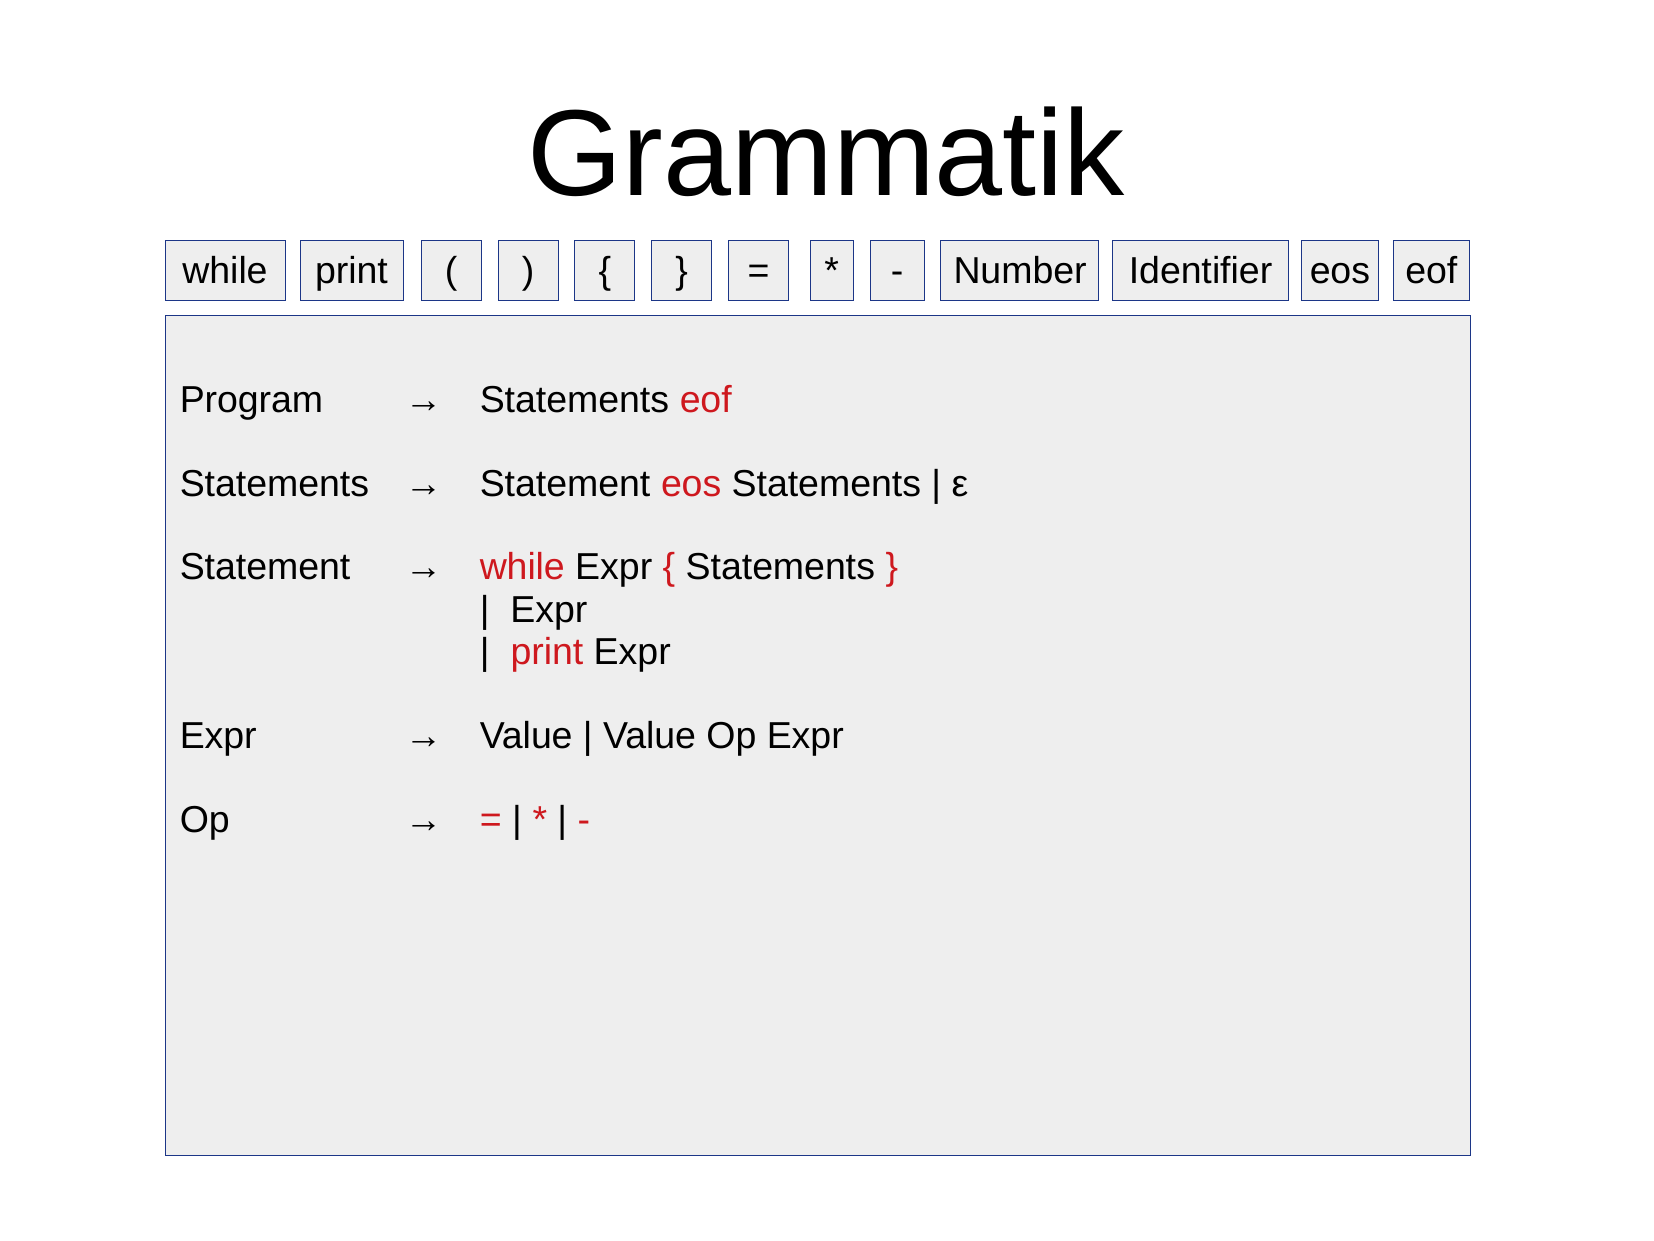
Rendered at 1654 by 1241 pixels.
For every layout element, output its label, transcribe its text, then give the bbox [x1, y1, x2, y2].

text_box ( [421, 240, 482, 301]
text_box = [728, 240, 789, 301]
text_box * [810, 240, 854, 301]
text_box Program → Statements eof Statements → Statement eos Statements | ε Statement → while Expr { Statements } | Expr | print Expr Expr → Value | Value Op Expr Op → = | * | - [165, 315, 1471, 1156]
text_box print [300, 240, 404, 301]
text_box eos [1301, 240, 1379, 301]
text_box eof [1393, 240, 1470, 301]
text_box } [651, 240, 712, 301]
title Grammatik [82, 49, 1571, 257]
text_box ) [498, 240, 559, 301]
text_box - [870, 240, 925, 301]
text_box while [165, 240, 286, 301]
text_box Number [940, 240, 1099, 301]
text_box { [574, 240, 635, 301]
text_box Identifier [1112, 240, 1289, 301]
